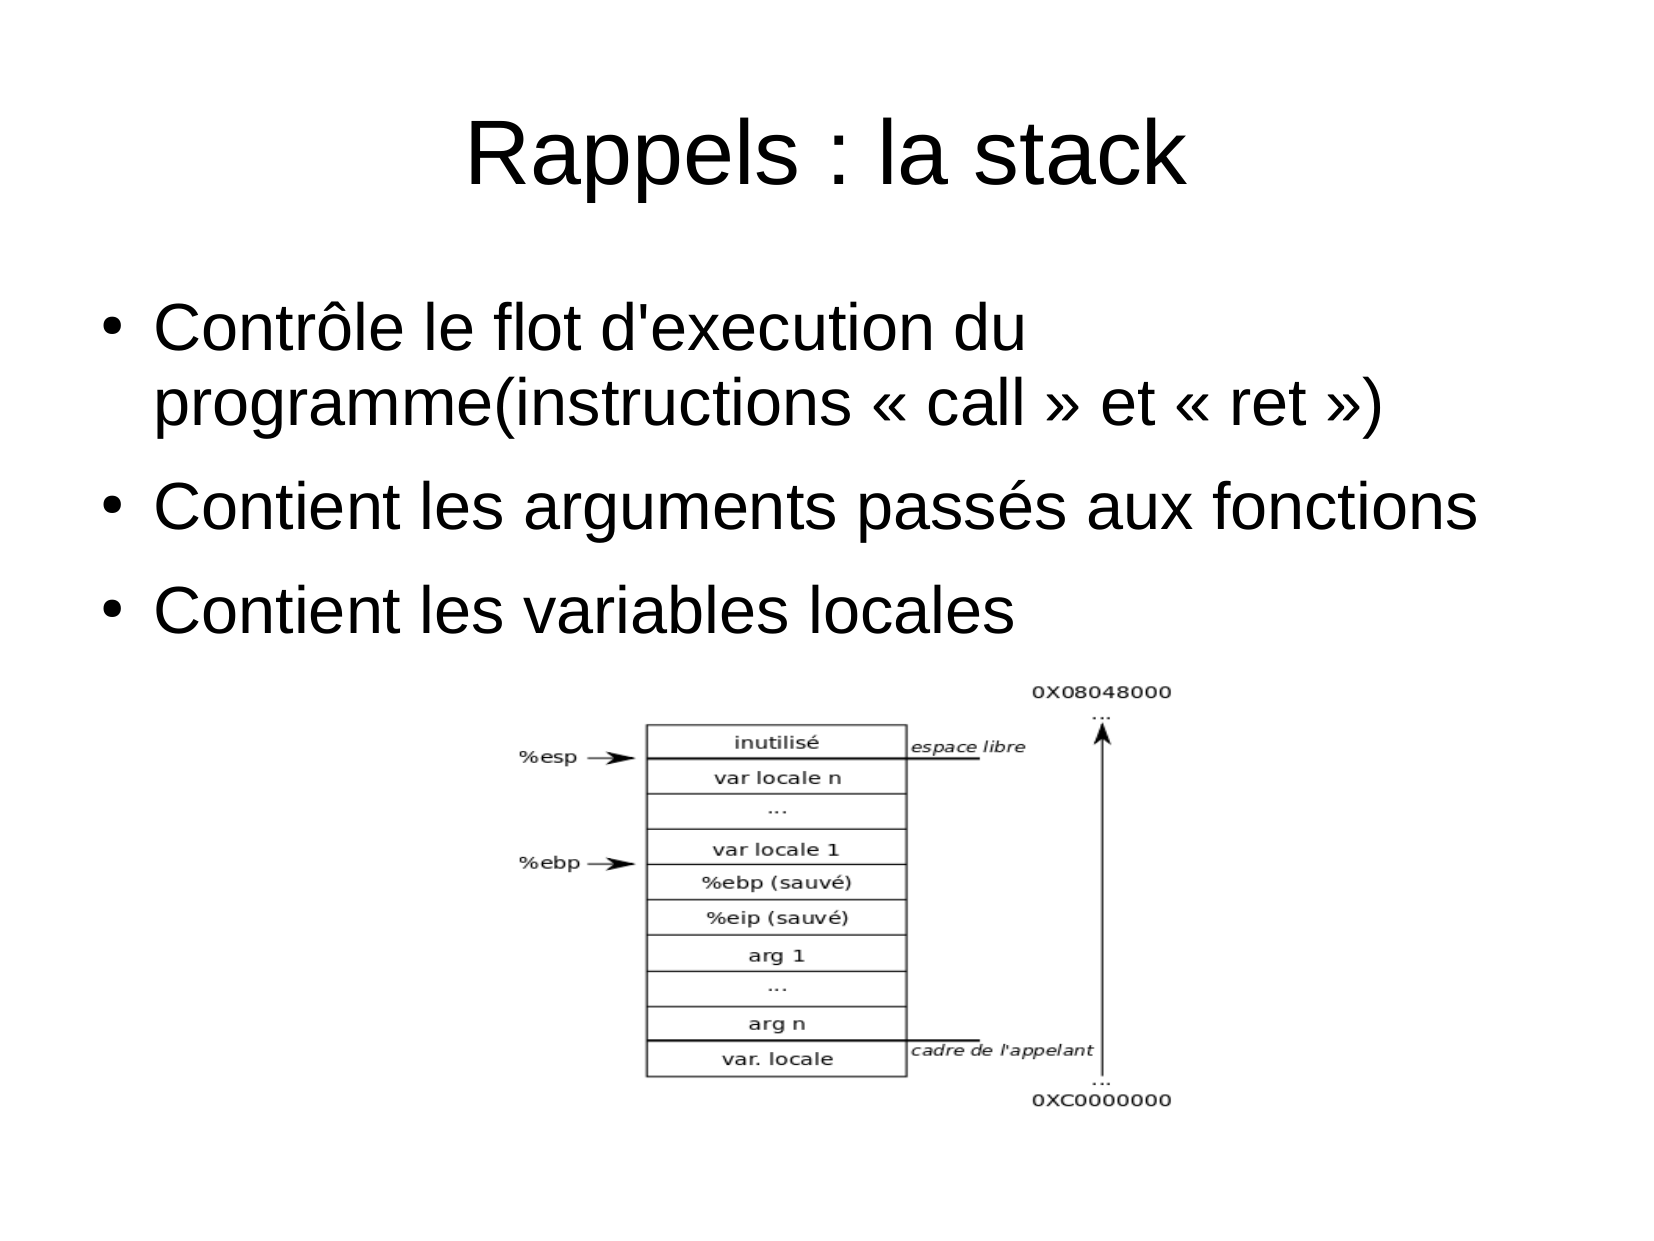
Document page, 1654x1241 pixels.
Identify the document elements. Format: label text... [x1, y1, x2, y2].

title Rappels : la stack [82, 49, 1571, 257]
list Contrôle le flot d'execution du programme(instructions « call » et « ret ») Contient les arguments passés aux fonctions Contient les variables locales [82, 290, 1571, 1010]
picture [506, 670, 1182, 1111]
